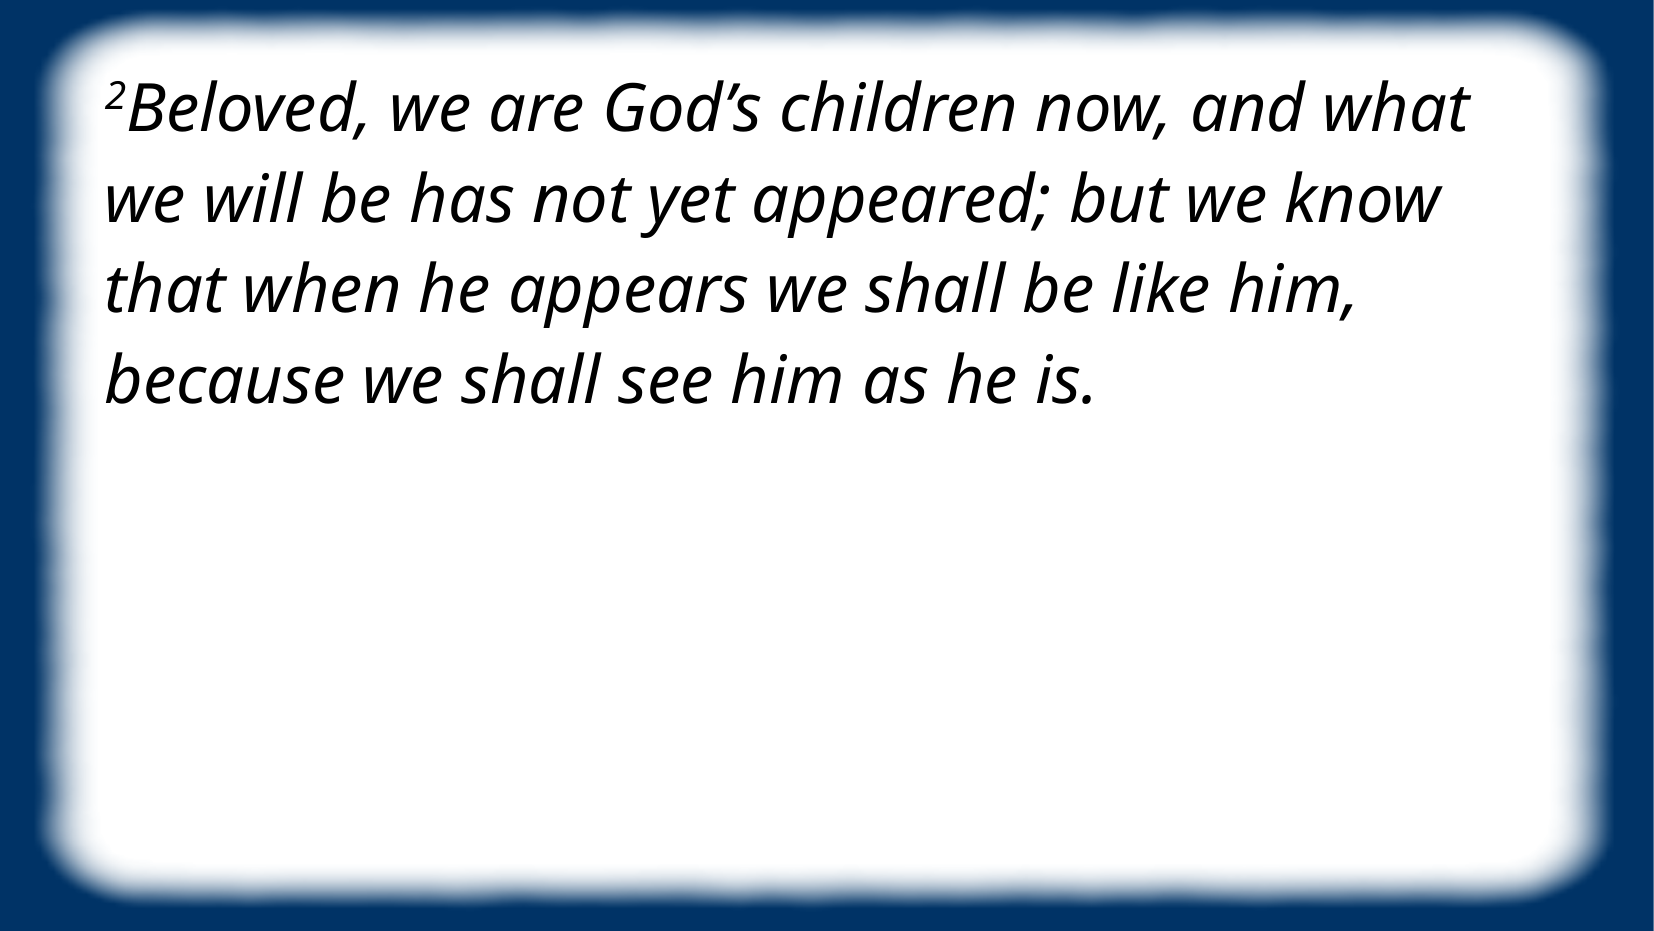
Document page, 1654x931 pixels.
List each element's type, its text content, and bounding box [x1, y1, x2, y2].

text_box 2Beloved, we are God’s children now, and what we will be has not yet appeared; but we know that when he appears we shall be like him, because we shall see him as he is. [90, 52, 1546, 436]
picture [0, 0, 1654, 931]
